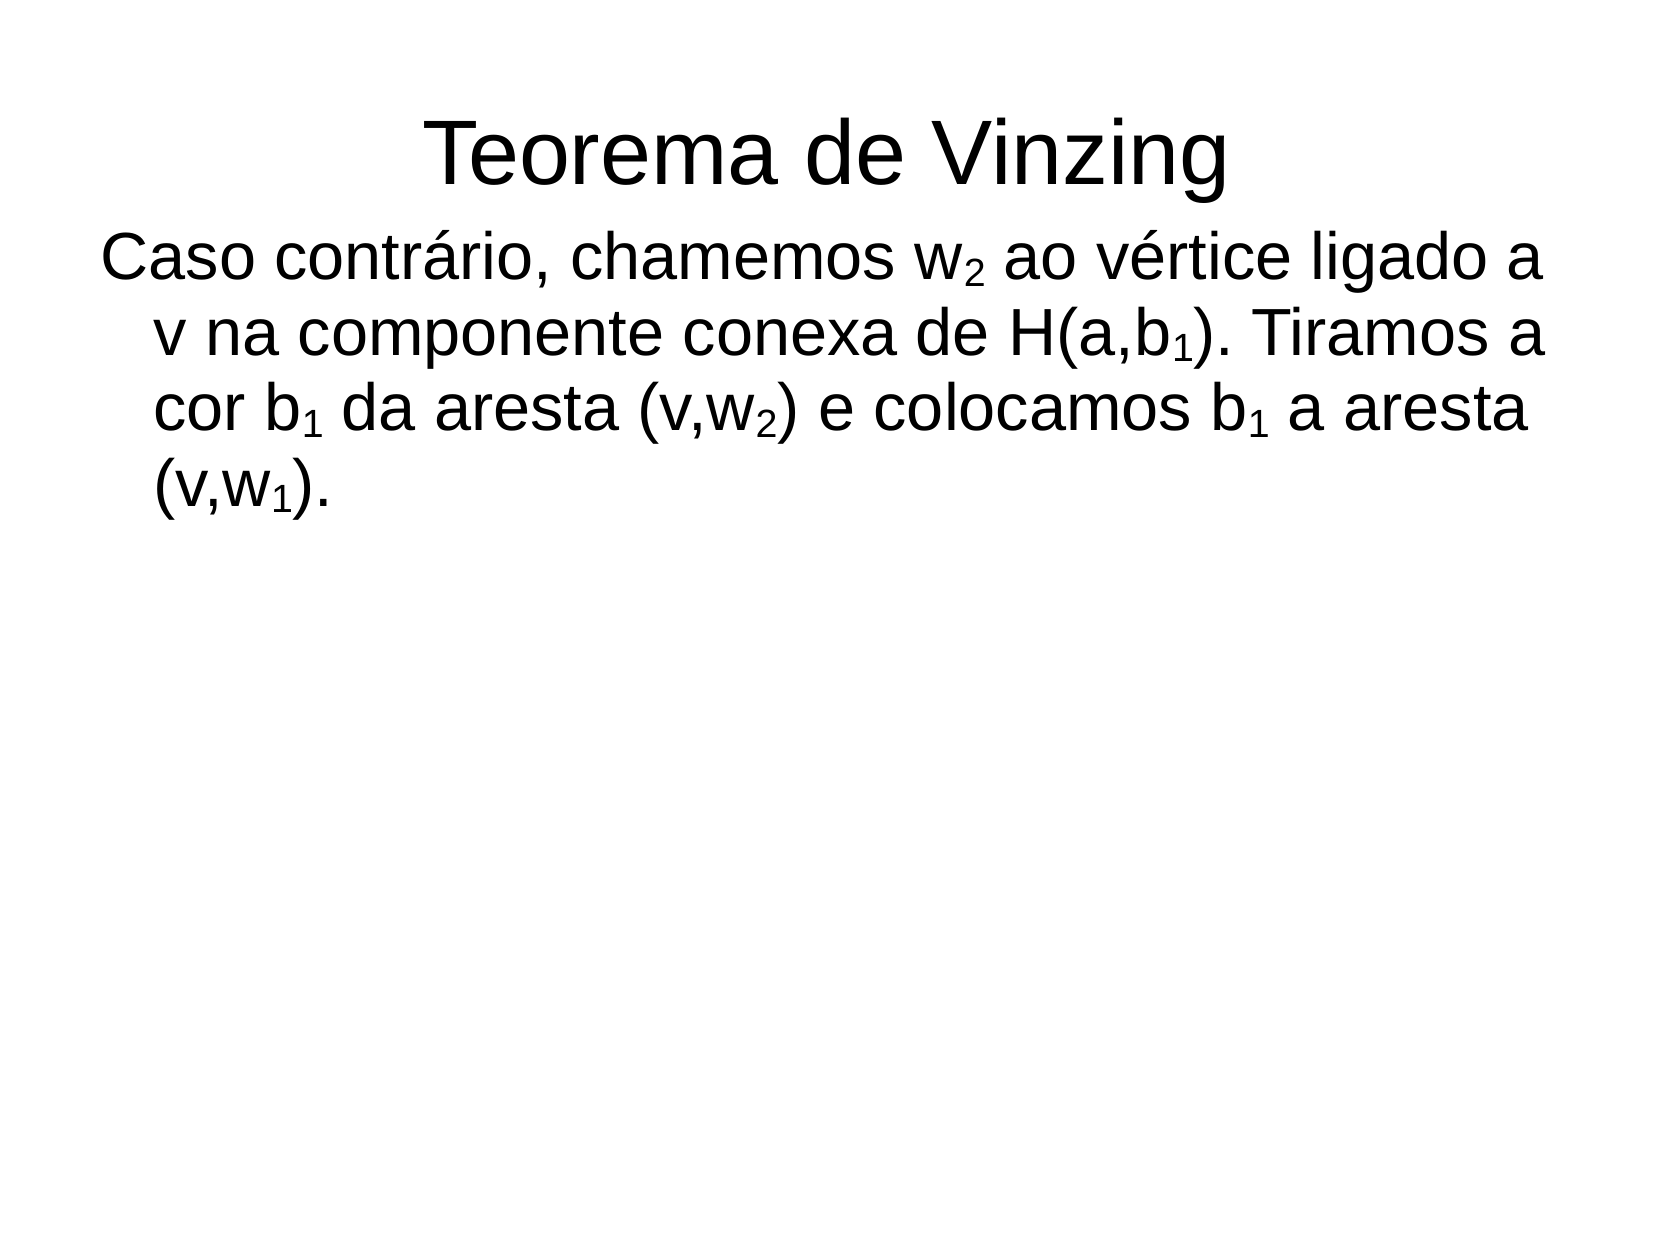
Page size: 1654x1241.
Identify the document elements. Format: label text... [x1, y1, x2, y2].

title Teorema de Vinzing [82, 56, 1571, 219]
list Caso contrário, chamemos w2 ao vértice ligado a v na componente conexa de H(a,b1). Tiramos a cor b1 da aresta (v,w2) e colocamos b1 a aresta (v,w1). [82, 219, 1571, 1024]
